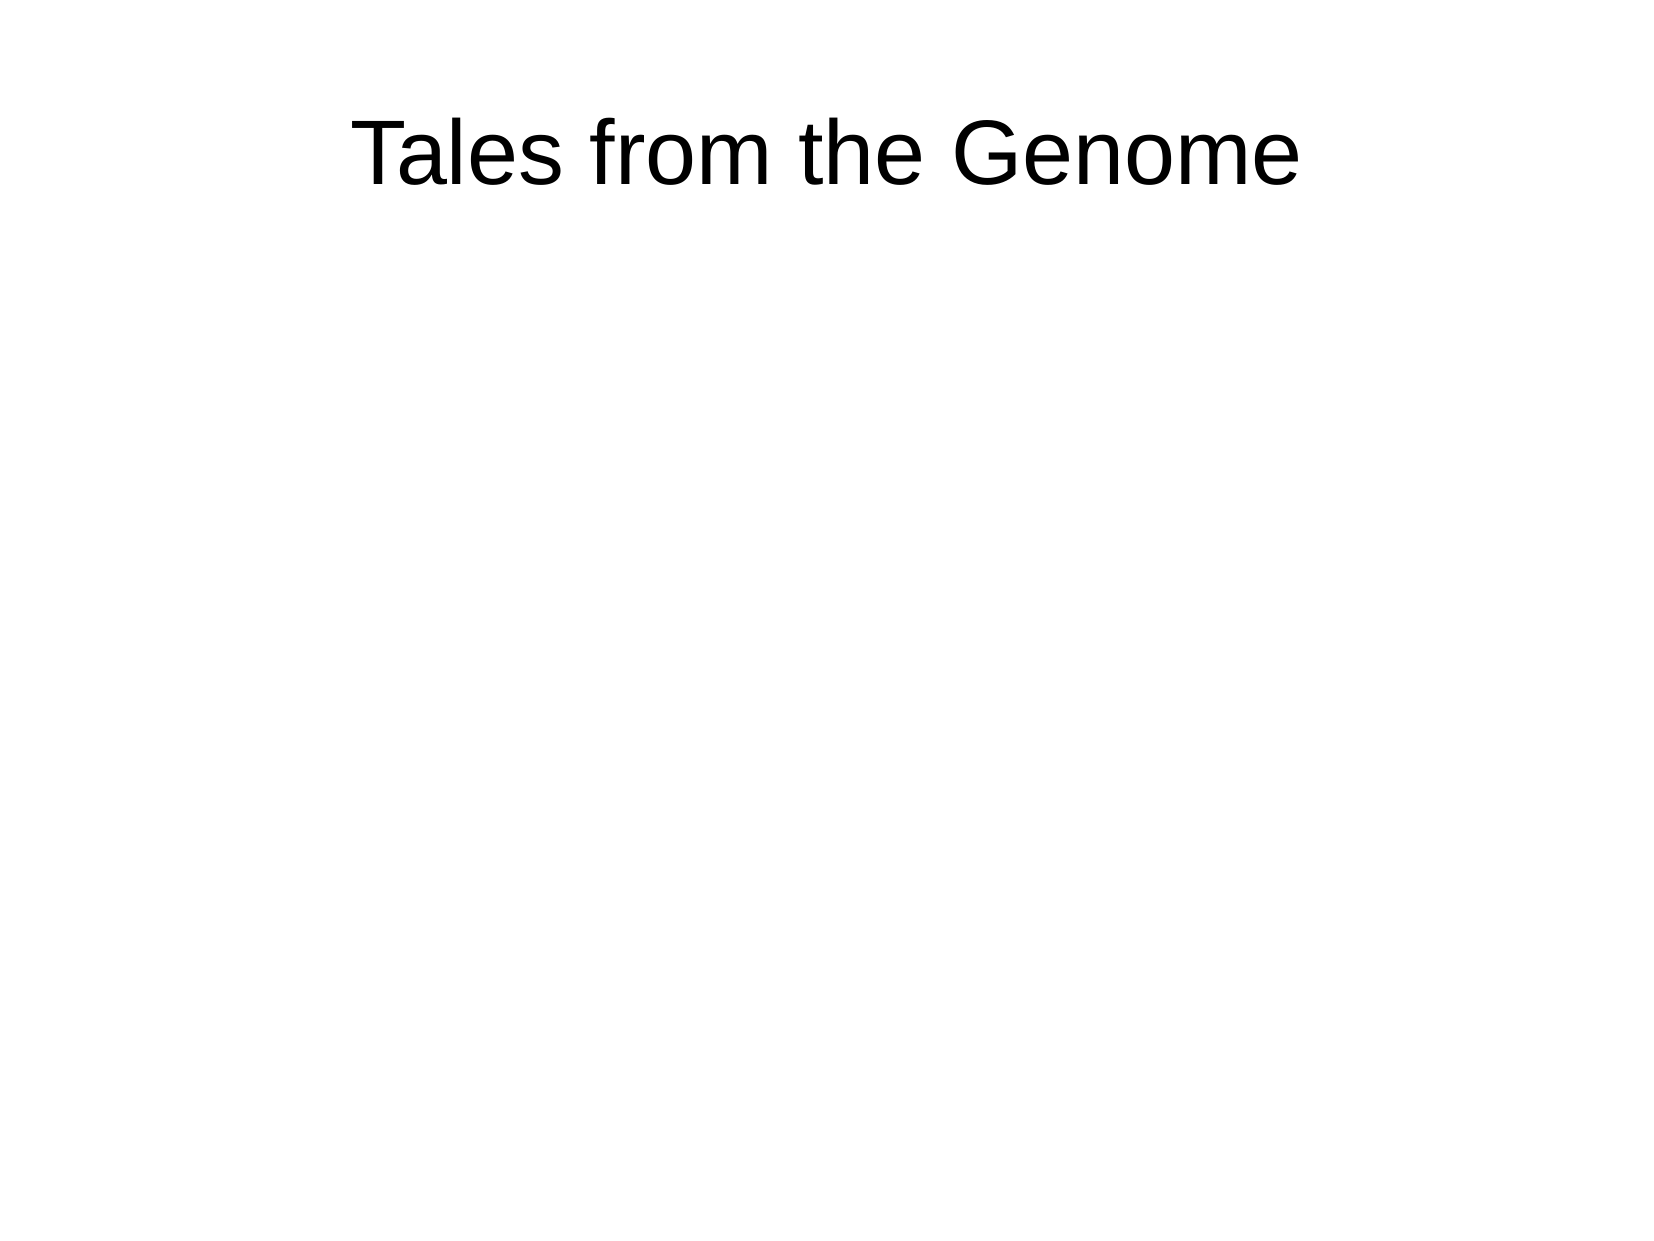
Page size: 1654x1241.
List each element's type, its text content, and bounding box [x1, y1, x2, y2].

title Tales from the Genome [82, 49, 1571, 257]
